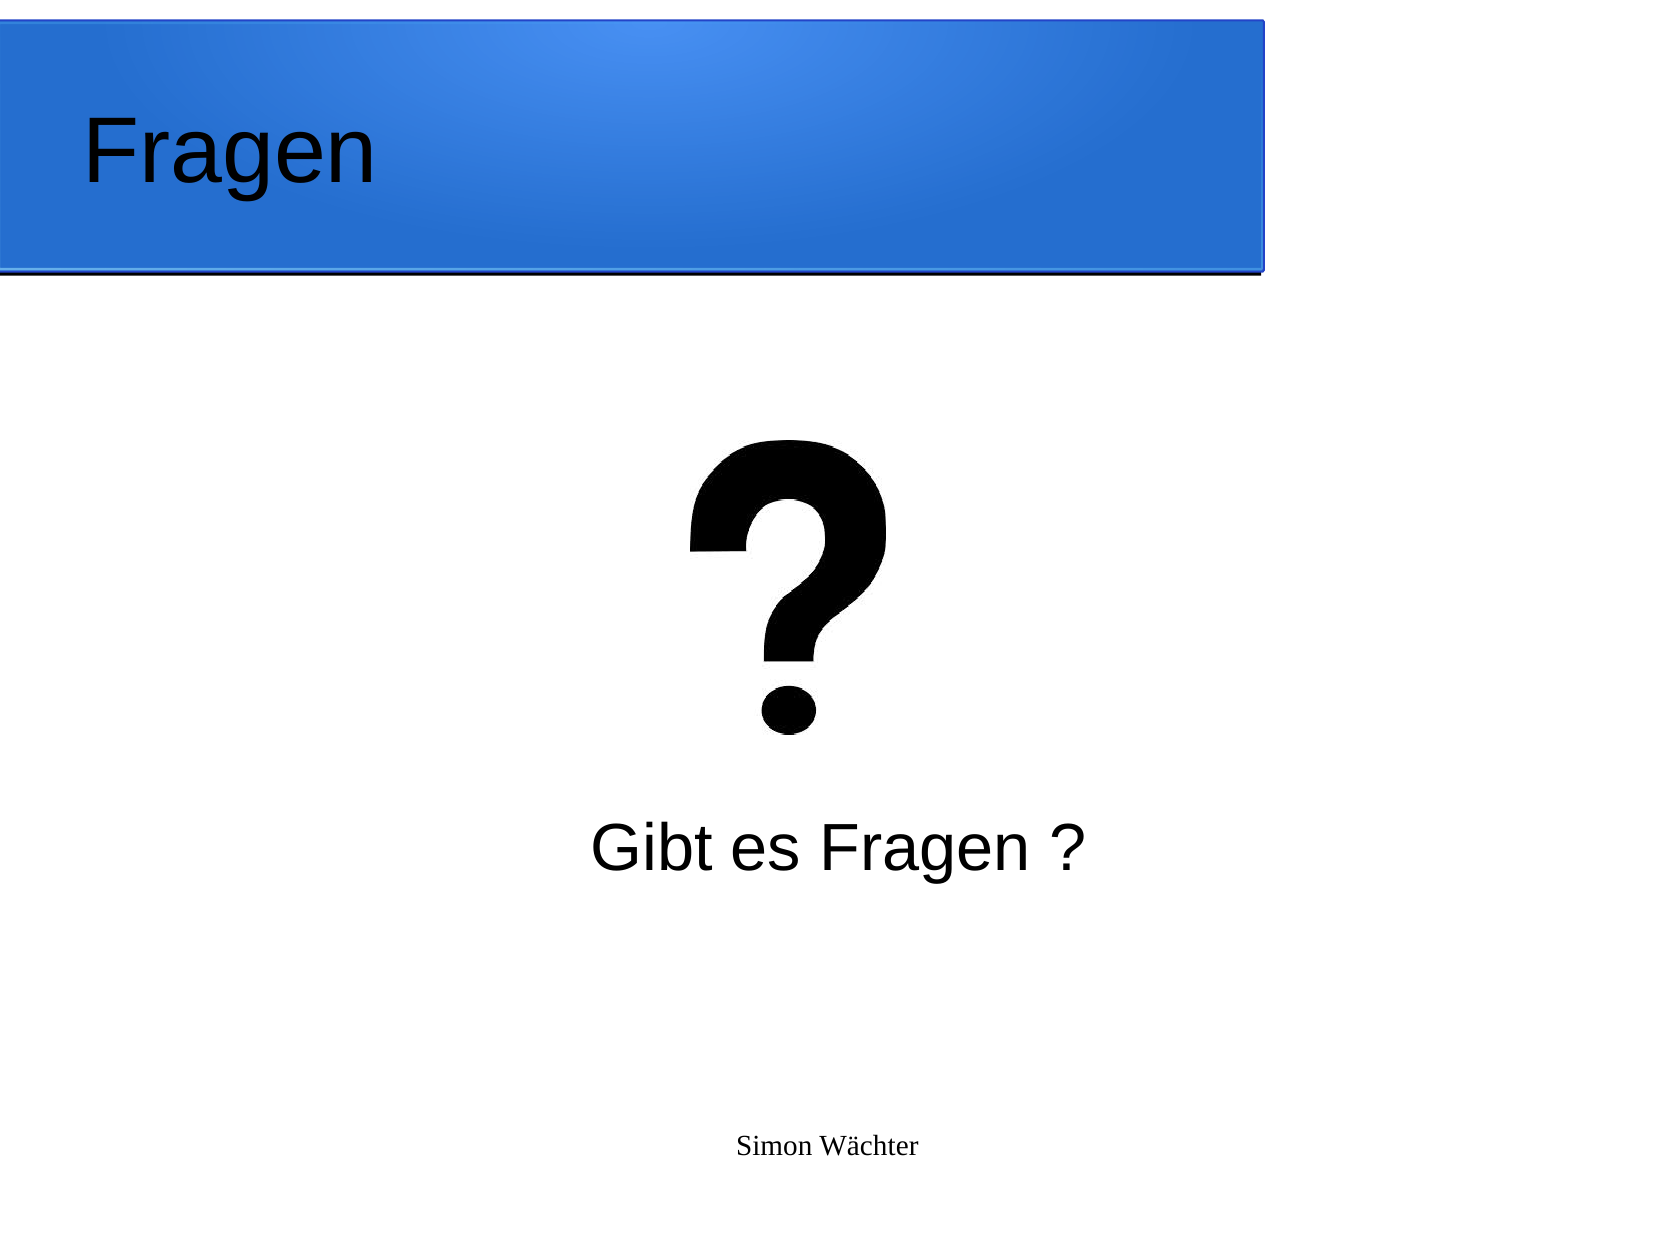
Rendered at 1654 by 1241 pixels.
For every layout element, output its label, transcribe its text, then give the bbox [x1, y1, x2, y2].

subtitle Gibt es Fragen ? [82, 525, 1571, 1171]
picture [690, 440, 886, 736]
title Fragen [82, 47, 1235, 252]
